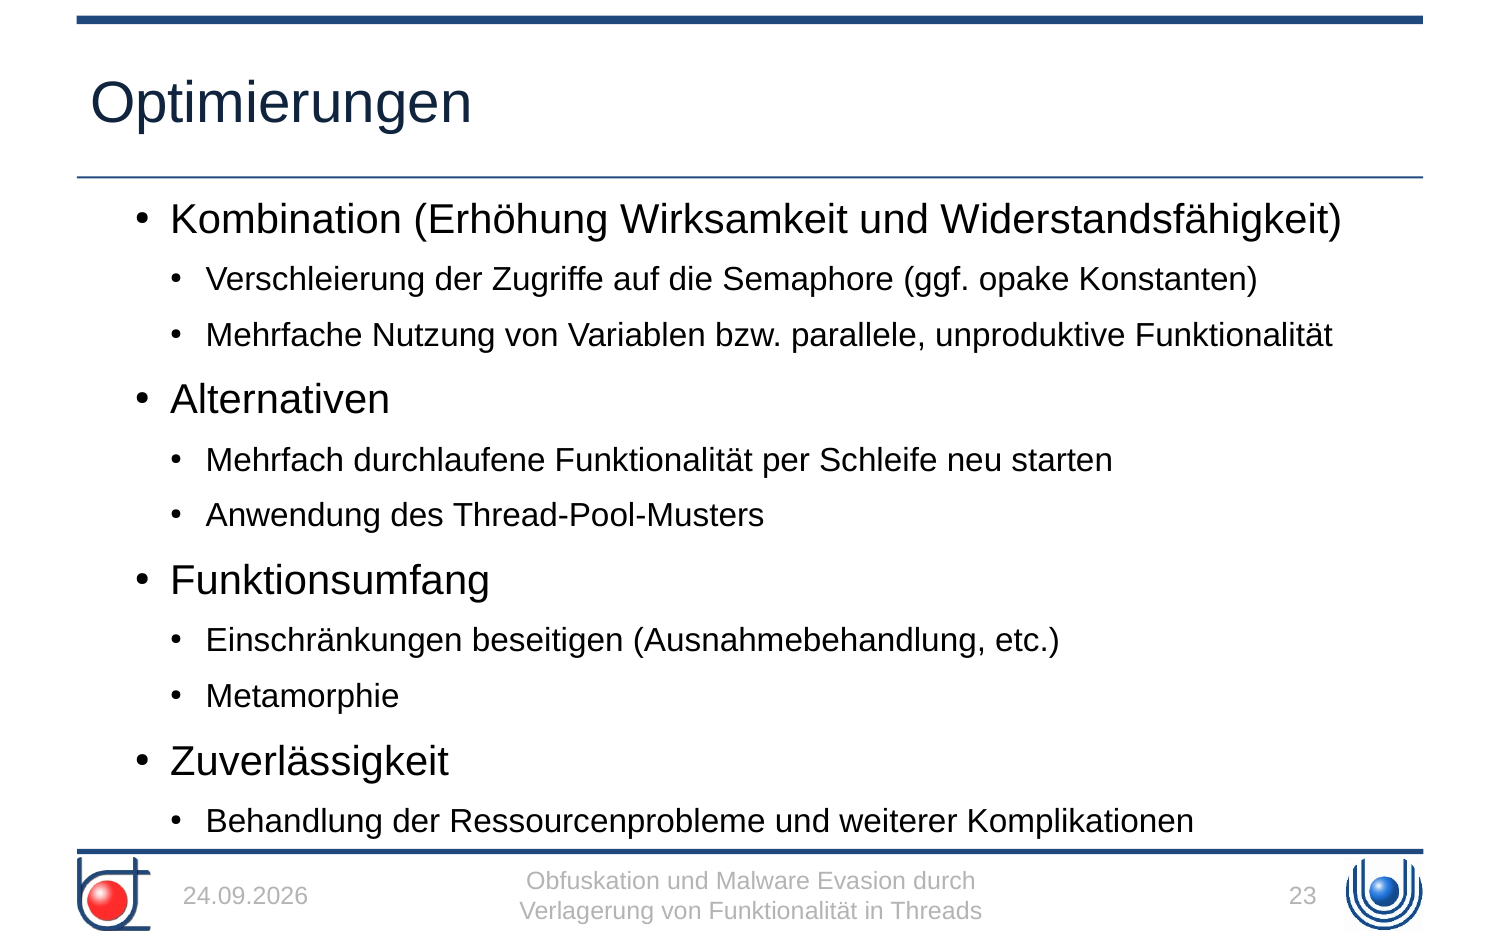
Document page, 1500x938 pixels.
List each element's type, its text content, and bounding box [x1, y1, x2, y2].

slide_number <number> [1047, 860, 1317, 929]
slide_number 30.08.2021 [183, 860, 454, 929]
title Optimierungen [75, 19, 1425, 178]
footer Obfuskation und Malware Evasion durch Verlagerung von Funktionalität in Threads [456, 860, 1047, 929]
picture [76, 857, 151, 931]
text_box Kombination (Erhöhung Wirksamkeit und Widerstandsfähigkeit) Verschleierung der Zugriffe auf die Semaphore (ggf. opake Konstanten) Mehrfache Nutzung von Variablen bzw. parallele, unproduktive Funktionalität Alternativen Mehrfach durchlaufene Funktionalität per Schleife neu starten Anwendung des Thread-Pool-Musters Funktionsumfang Einschränkungen beseitigen (Ausnahmebehandlung, etc.) Metamorphie Zuverlässigkeit Behandlung der Ressourcenprobleme und weiterer Komplikationen [120, 165, 1381, 848]
picture [1344, 857, 1423, 931]
